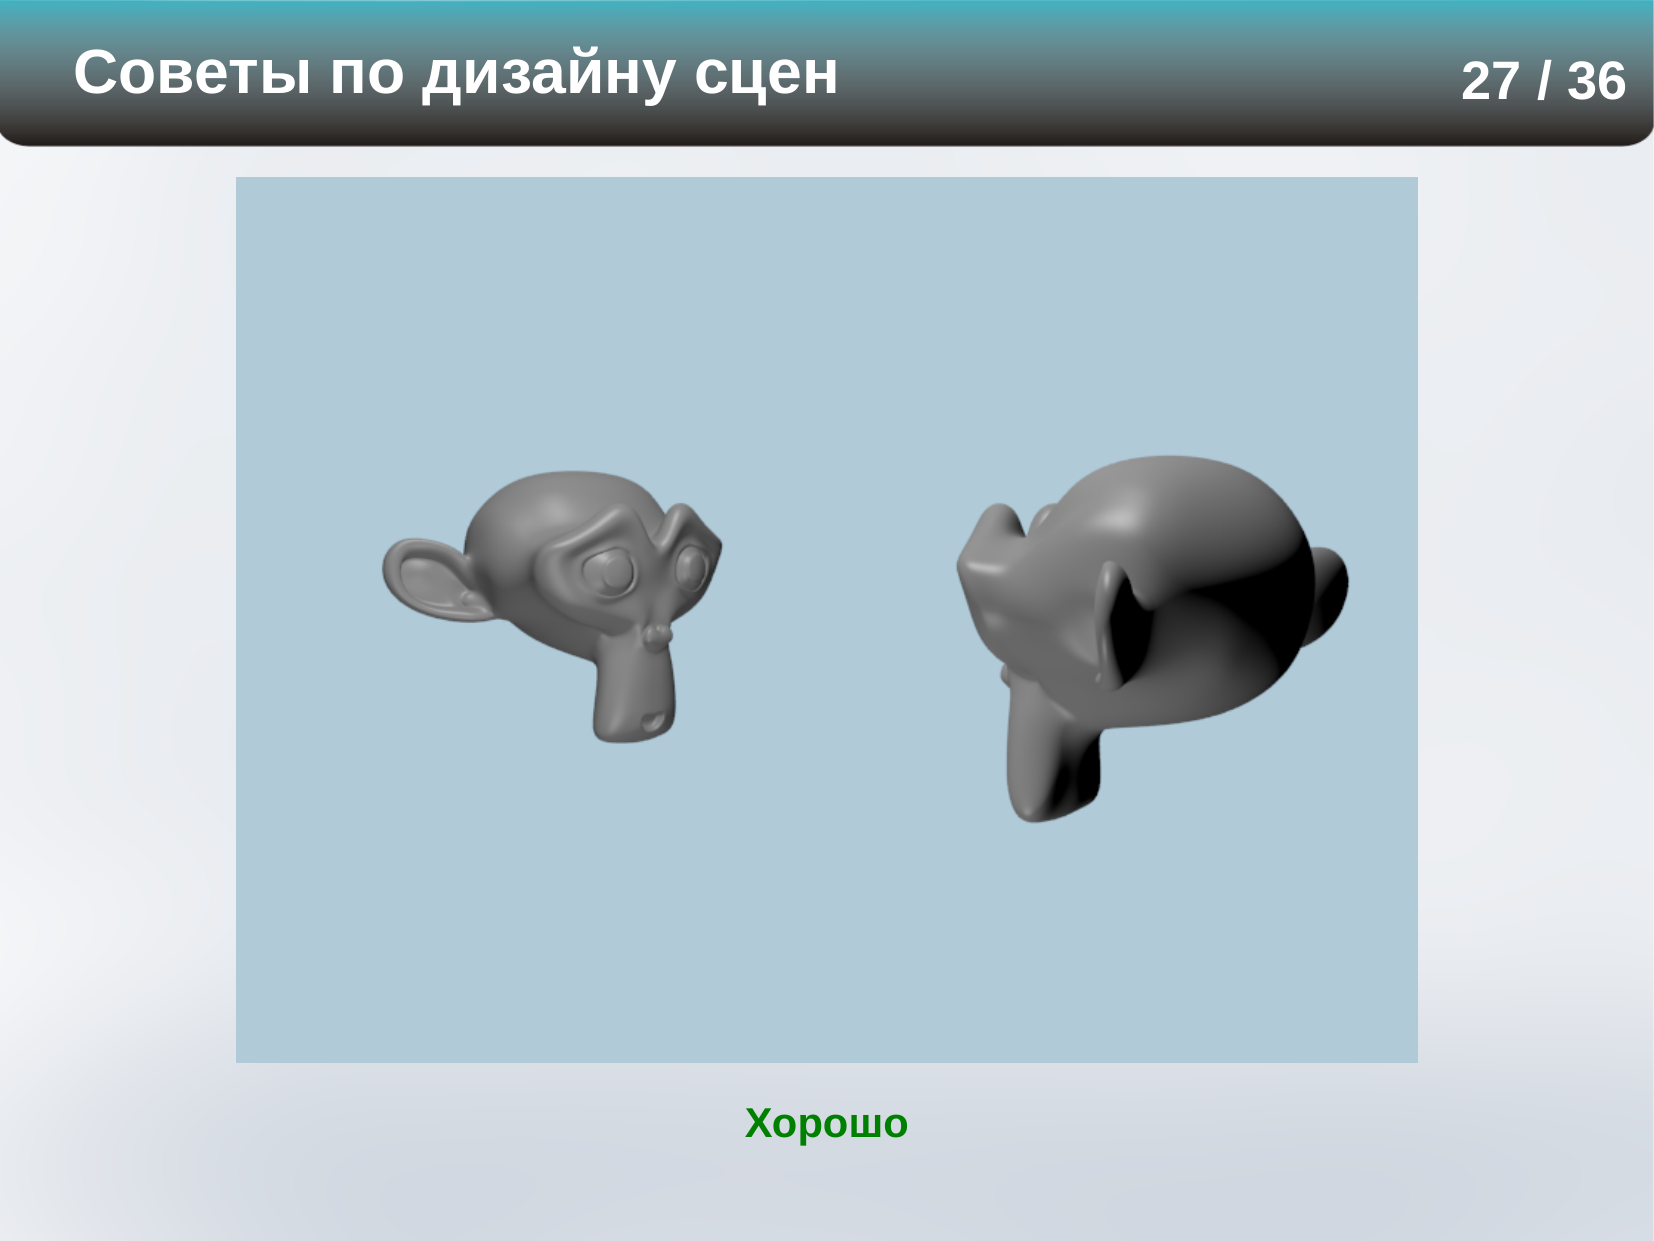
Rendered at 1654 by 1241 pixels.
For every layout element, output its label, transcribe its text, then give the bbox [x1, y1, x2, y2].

text_box <номер> / 36 [1446, 42, 1654, 179]
text_box Советы по дизайну сцен [59, 29, 1359, 115]
text_box Хорошо [177, 1092, 1477, 1154]
picture [0, 0, 1654, 1241]
